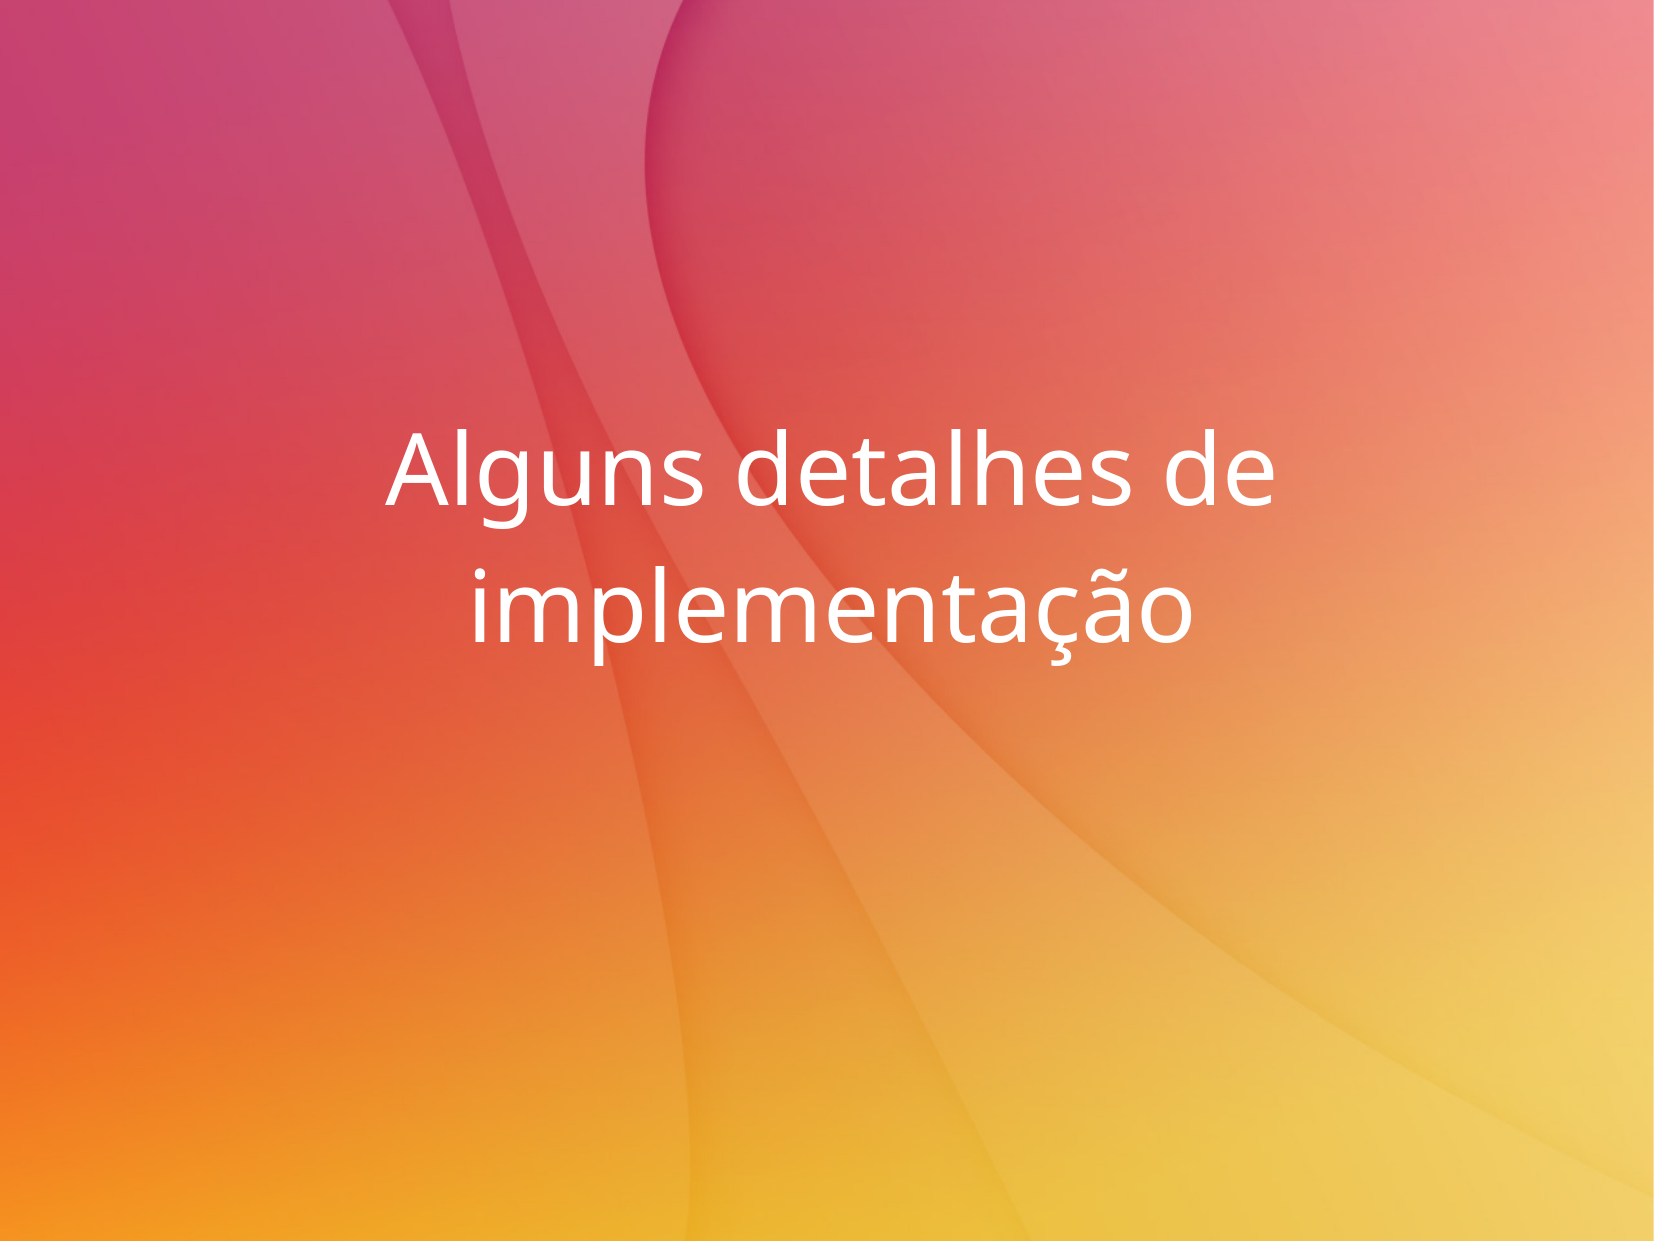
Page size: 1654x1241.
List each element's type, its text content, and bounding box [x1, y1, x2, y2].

title Alguns detalhes de implementação [88, 413, 1577, 657]
picture [0, 0, 1654, 1241]
